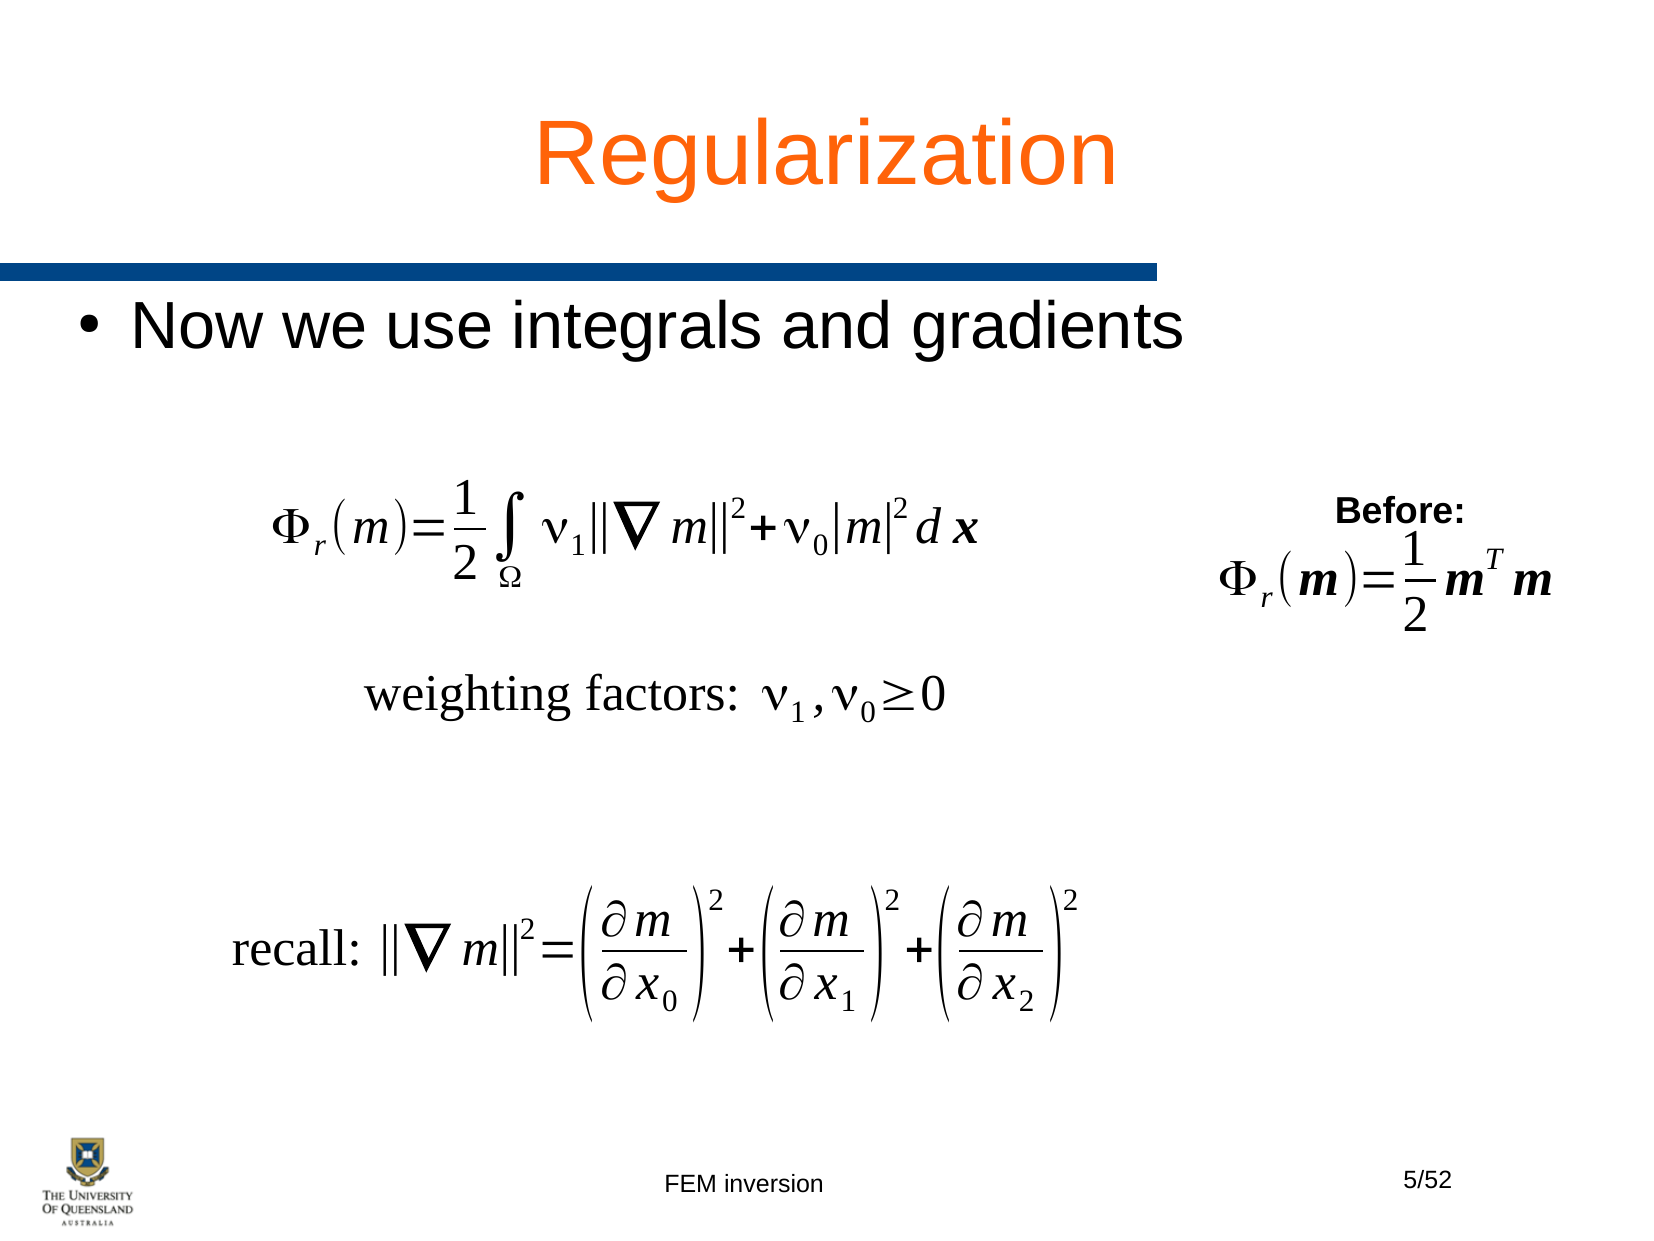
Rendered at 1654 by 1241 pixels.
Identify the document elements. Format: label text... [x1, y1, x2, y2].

picture [35, 1133, 142, 1235]
chart [265, 468, 987, 591]
chart [1212, 519, 1560, 642]
title Regularization [82, 49, 1571, 257]
list Now we use integrals and gradients [59, 287, 1548, 1007]
chart [355, 664, 955, 730]
chart [211, 882, 1086, 1027]
text_box Before: [1246, 482, 1492, 519]
